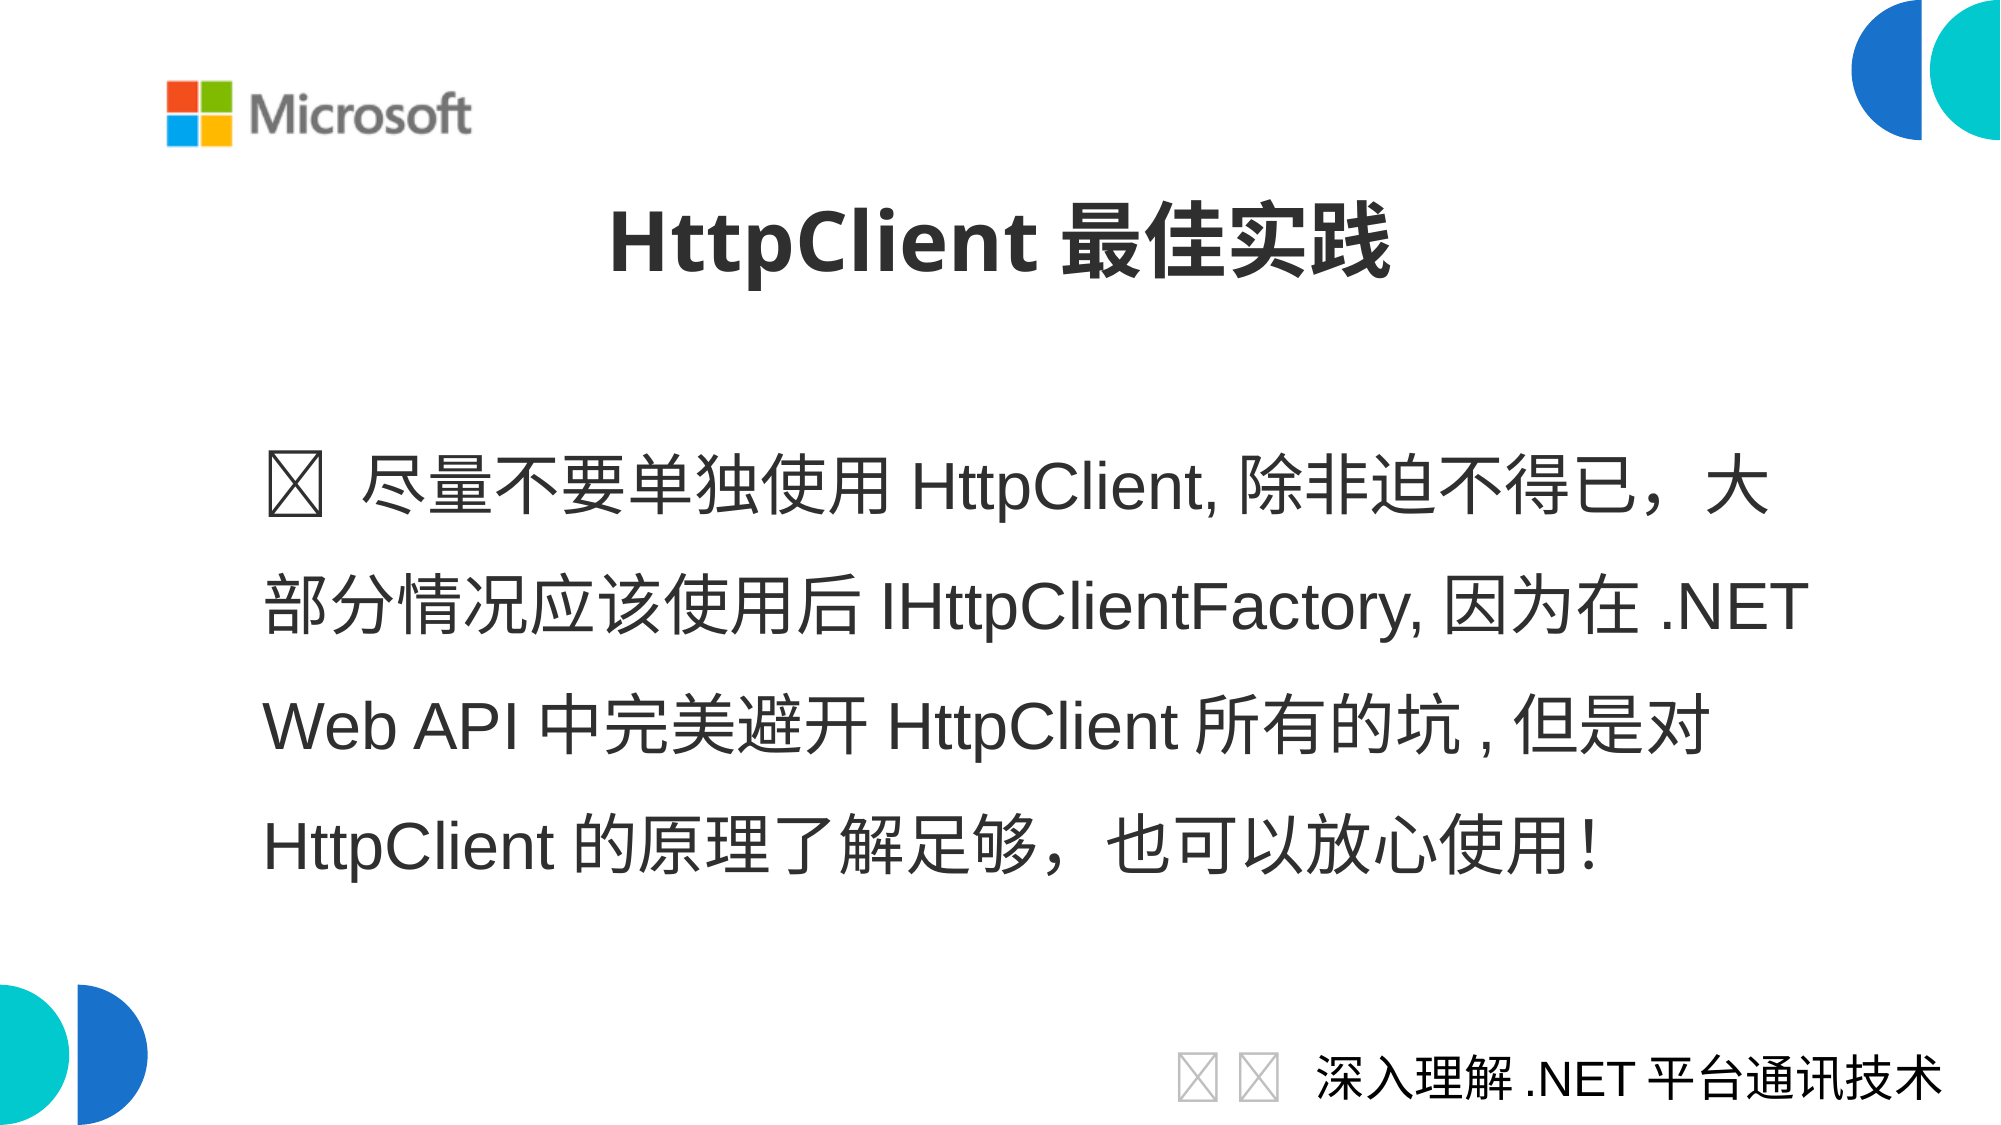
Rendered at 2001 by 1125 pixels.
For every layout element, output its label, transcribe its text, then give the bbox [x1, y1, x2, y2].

subtitle 🚀 🚀 深入理解.NET平台通讯技术 [1173, 1046, 1952, 1107]
picture [85, 41, 552, 189]
text_box 🚀 尽量不要单独使用HttpClient,除非迫不得已，大部分情况应该使用后IHttpClientFactory,因为在.NET Web API中完美避开HttpClient所有的坑,但是对HttpClient的原理了解足够，也可以放心使用！ [247, 395, 1835, 608]
title HttpClient最佳实践 [138, 145, 1862, 332]
